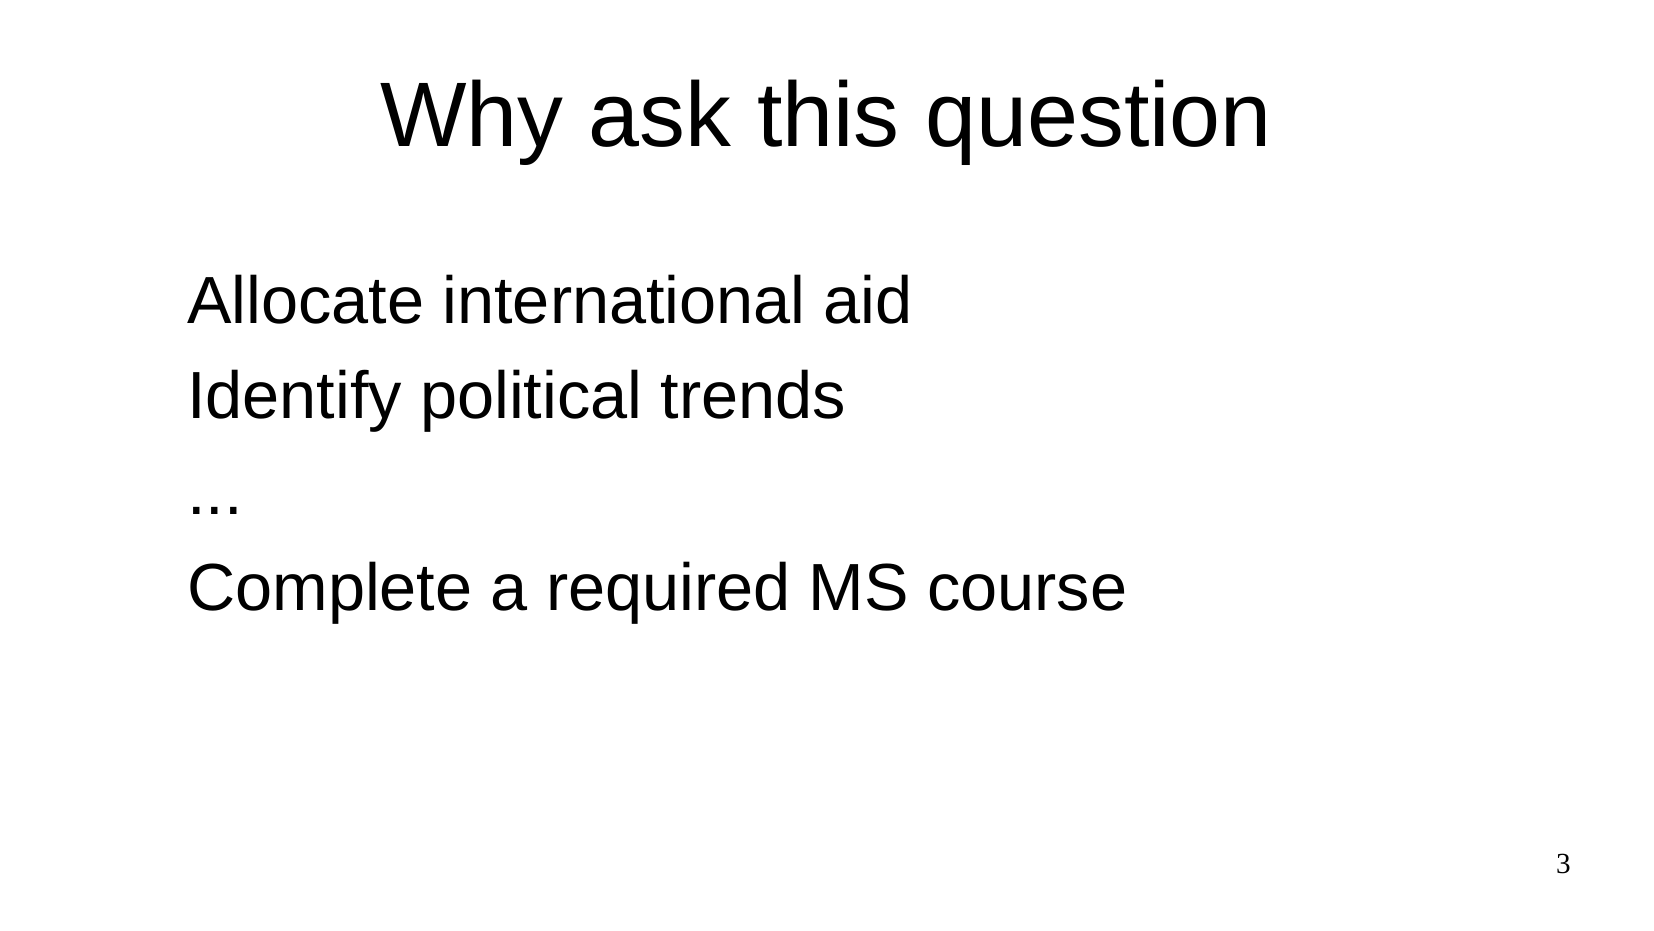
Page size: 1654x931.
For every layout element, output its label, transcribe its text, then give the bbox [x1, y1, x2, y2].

title Why ask this question [82, 37, 1571, 193]
text_box Allocate international aid Identify political trends ... Complete a required MS course [187, 262, 1571, 758]
